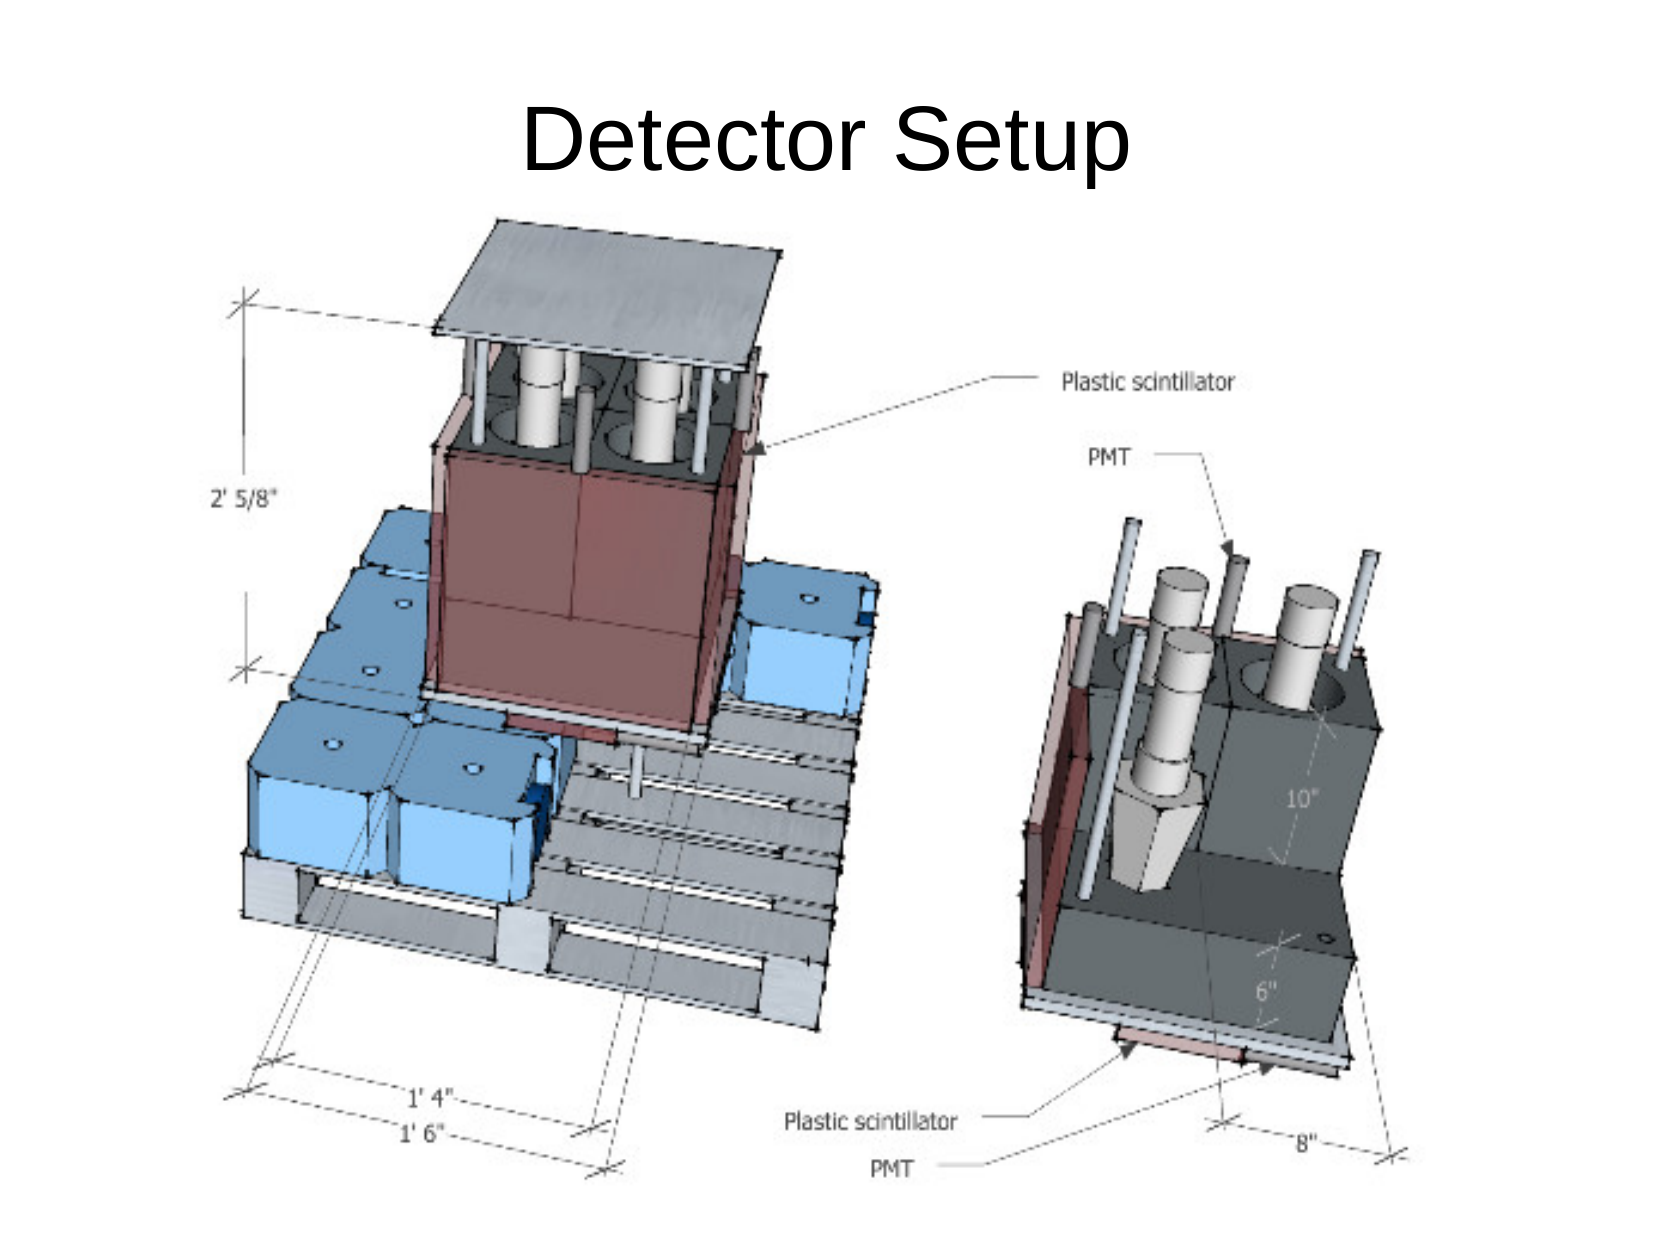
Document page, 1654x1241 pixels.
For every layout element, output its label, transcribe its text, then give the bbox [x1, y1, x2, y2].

title Detector Setup [82, 49, 1571, 229]
picture [181, 193, 1430, 1225]
